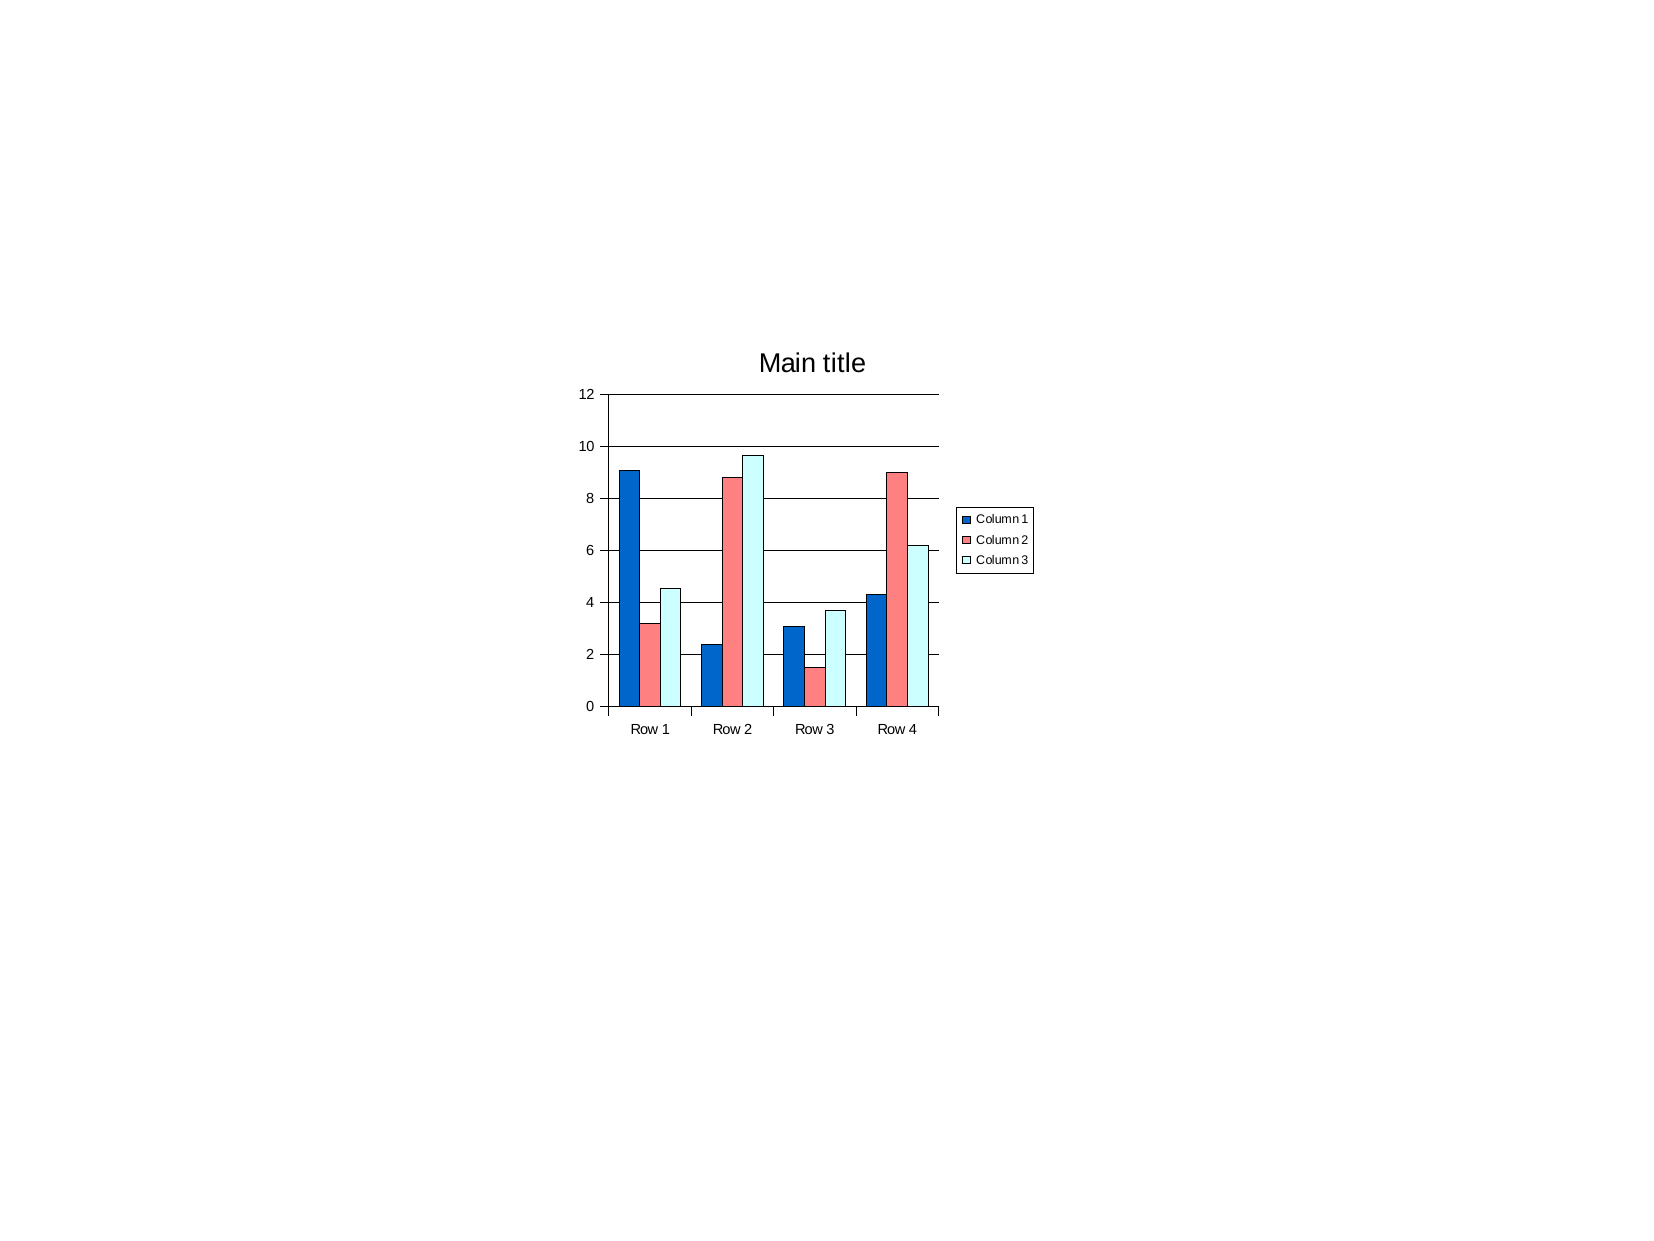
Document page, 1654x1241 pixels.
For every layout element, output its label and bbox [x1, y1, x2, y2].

chart [569, 332, 1042, 746]
